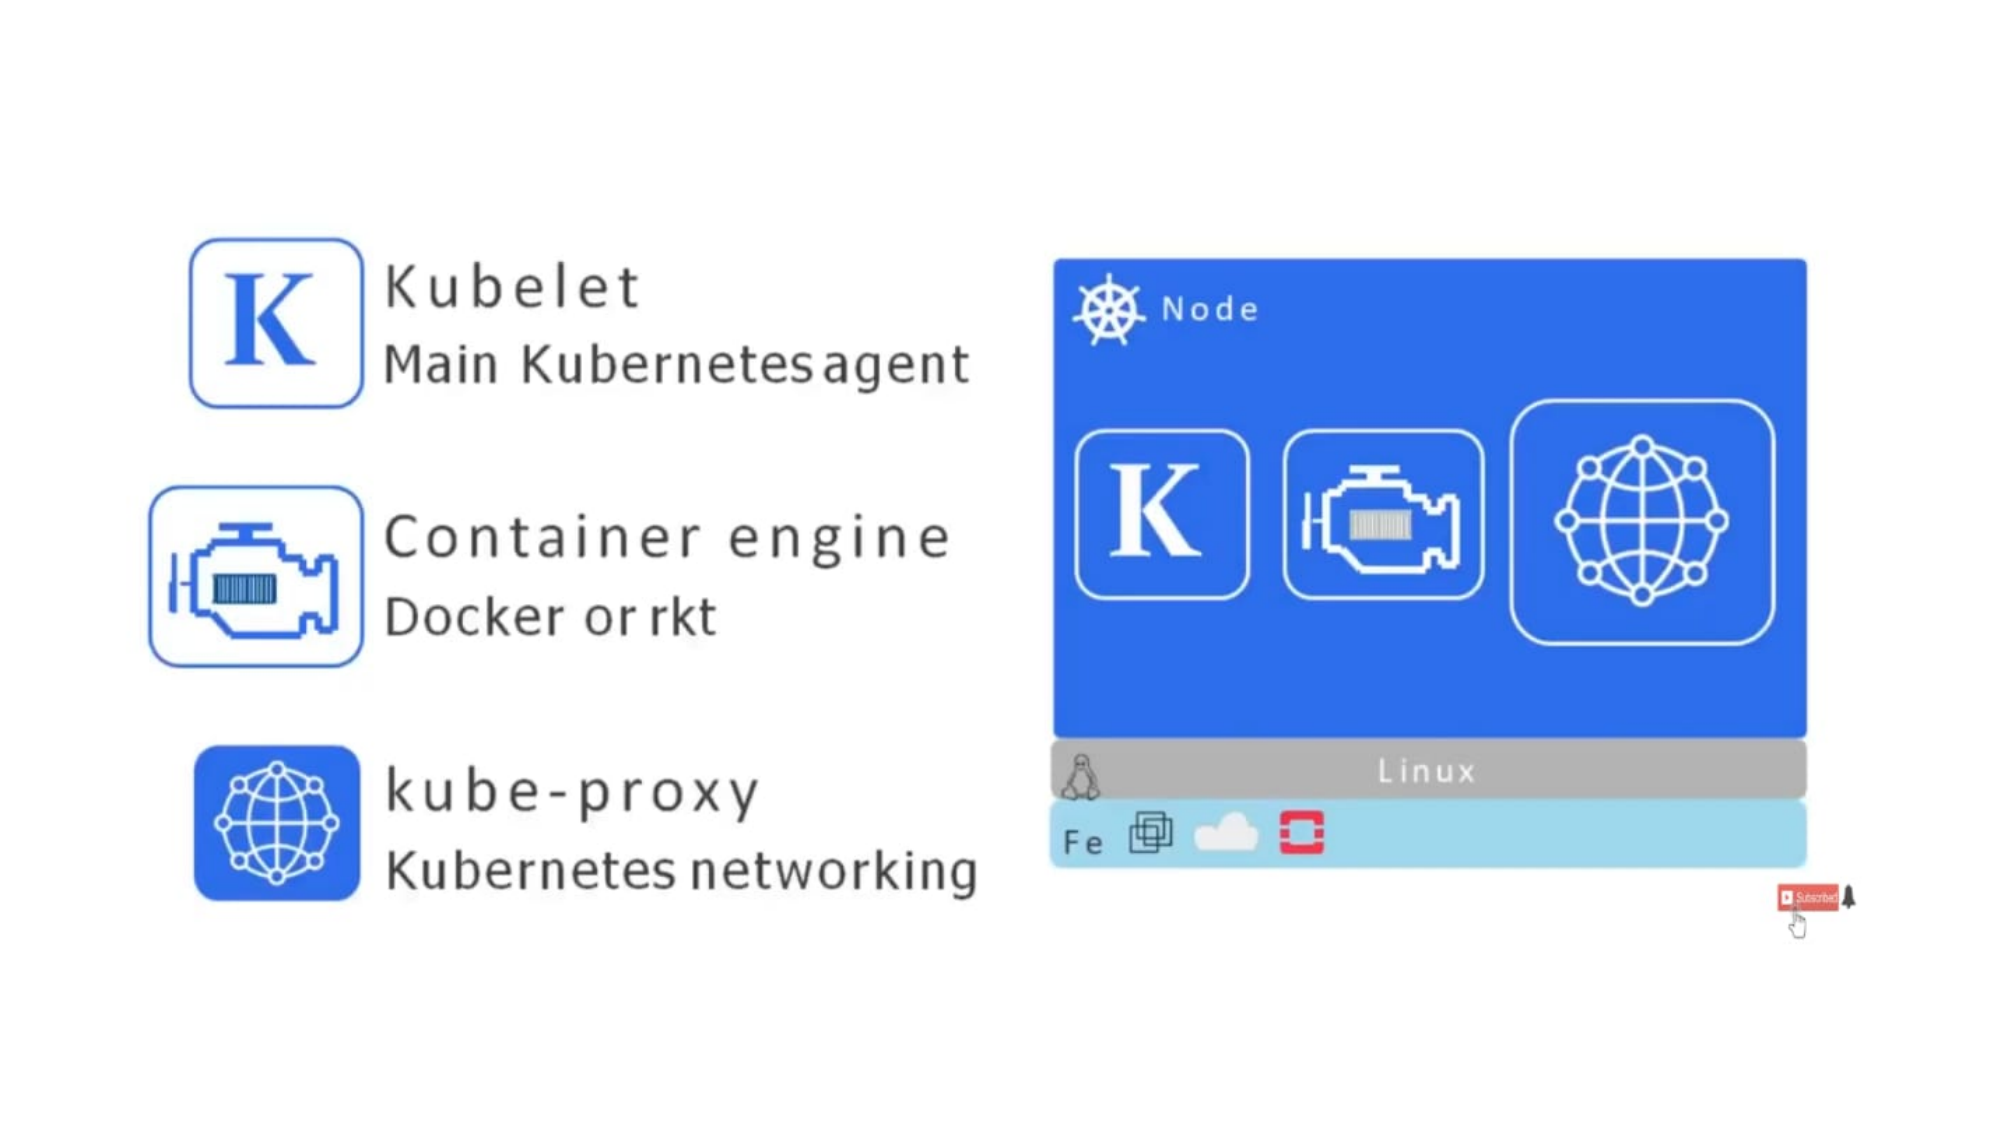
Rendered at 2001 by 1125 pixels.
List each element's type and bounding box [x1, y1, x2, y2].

picture [105, 139, 1895, 986]
